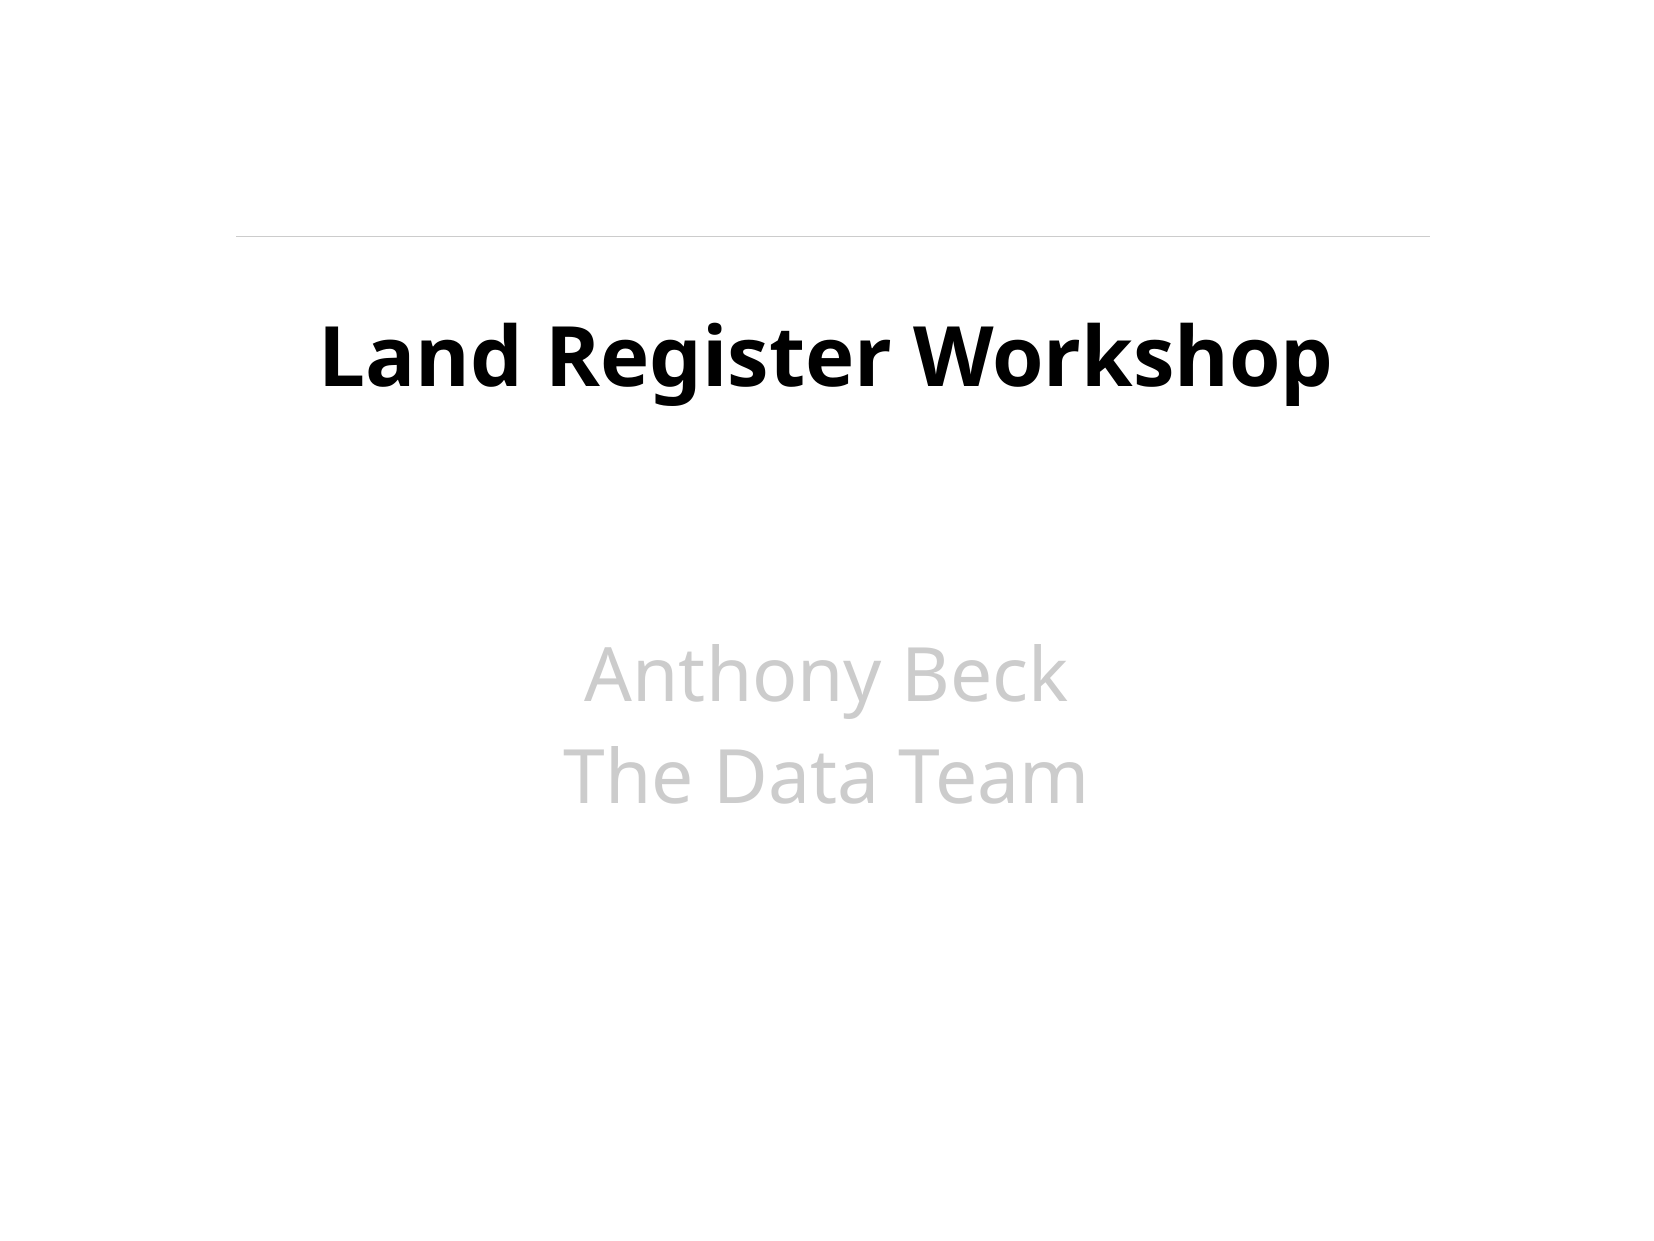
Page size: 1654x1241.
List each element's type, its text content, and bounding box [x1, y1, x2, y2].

title Land Register Workshop [82, 250, 1571, 458]
subtitle Anthony Beck The Data Team [82, 496, 1571, 951]
